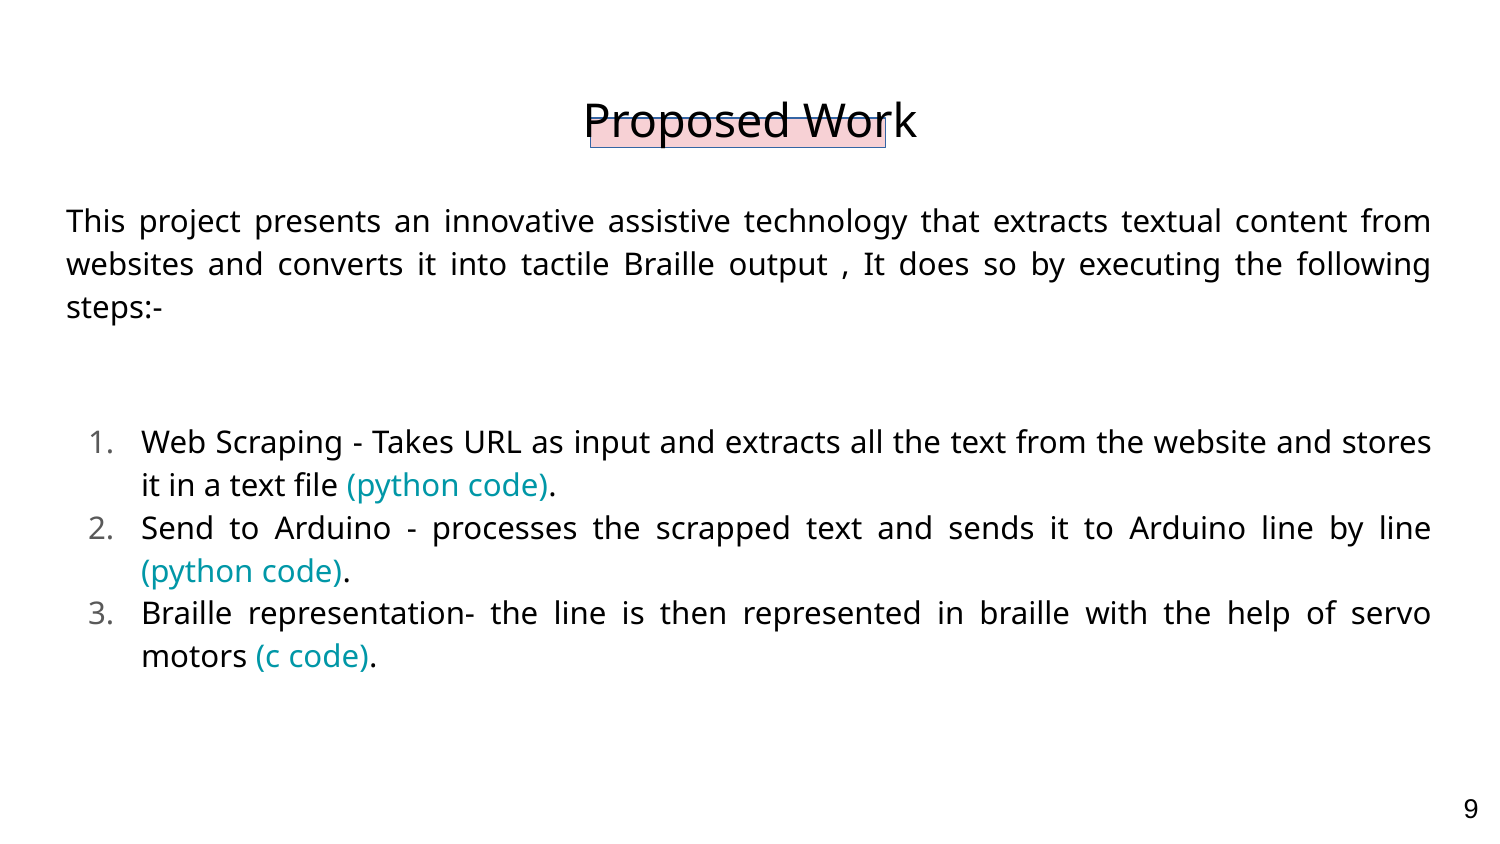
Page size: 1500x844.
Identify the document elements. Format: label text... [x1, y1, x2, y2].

text_box Proposed Work [51, 72, 1449, 167]
slide_number <number> [1403, 779, 1494, 844]
text_box This project presents an innovative assistive technology that extracts textual content from websites and converts it into tactile Braille output , It does so by executing the following steps:- Web Scraping - Takes URL as input and extracts all the text from the website and stores it in a text file (python code). Send to Arduino - processes the scrapped text and sends it to Arduino line by line (python code). Braille representation- the line is then represented in braille with the help of servo motors (c code). [51, 184, 1449, 745]
